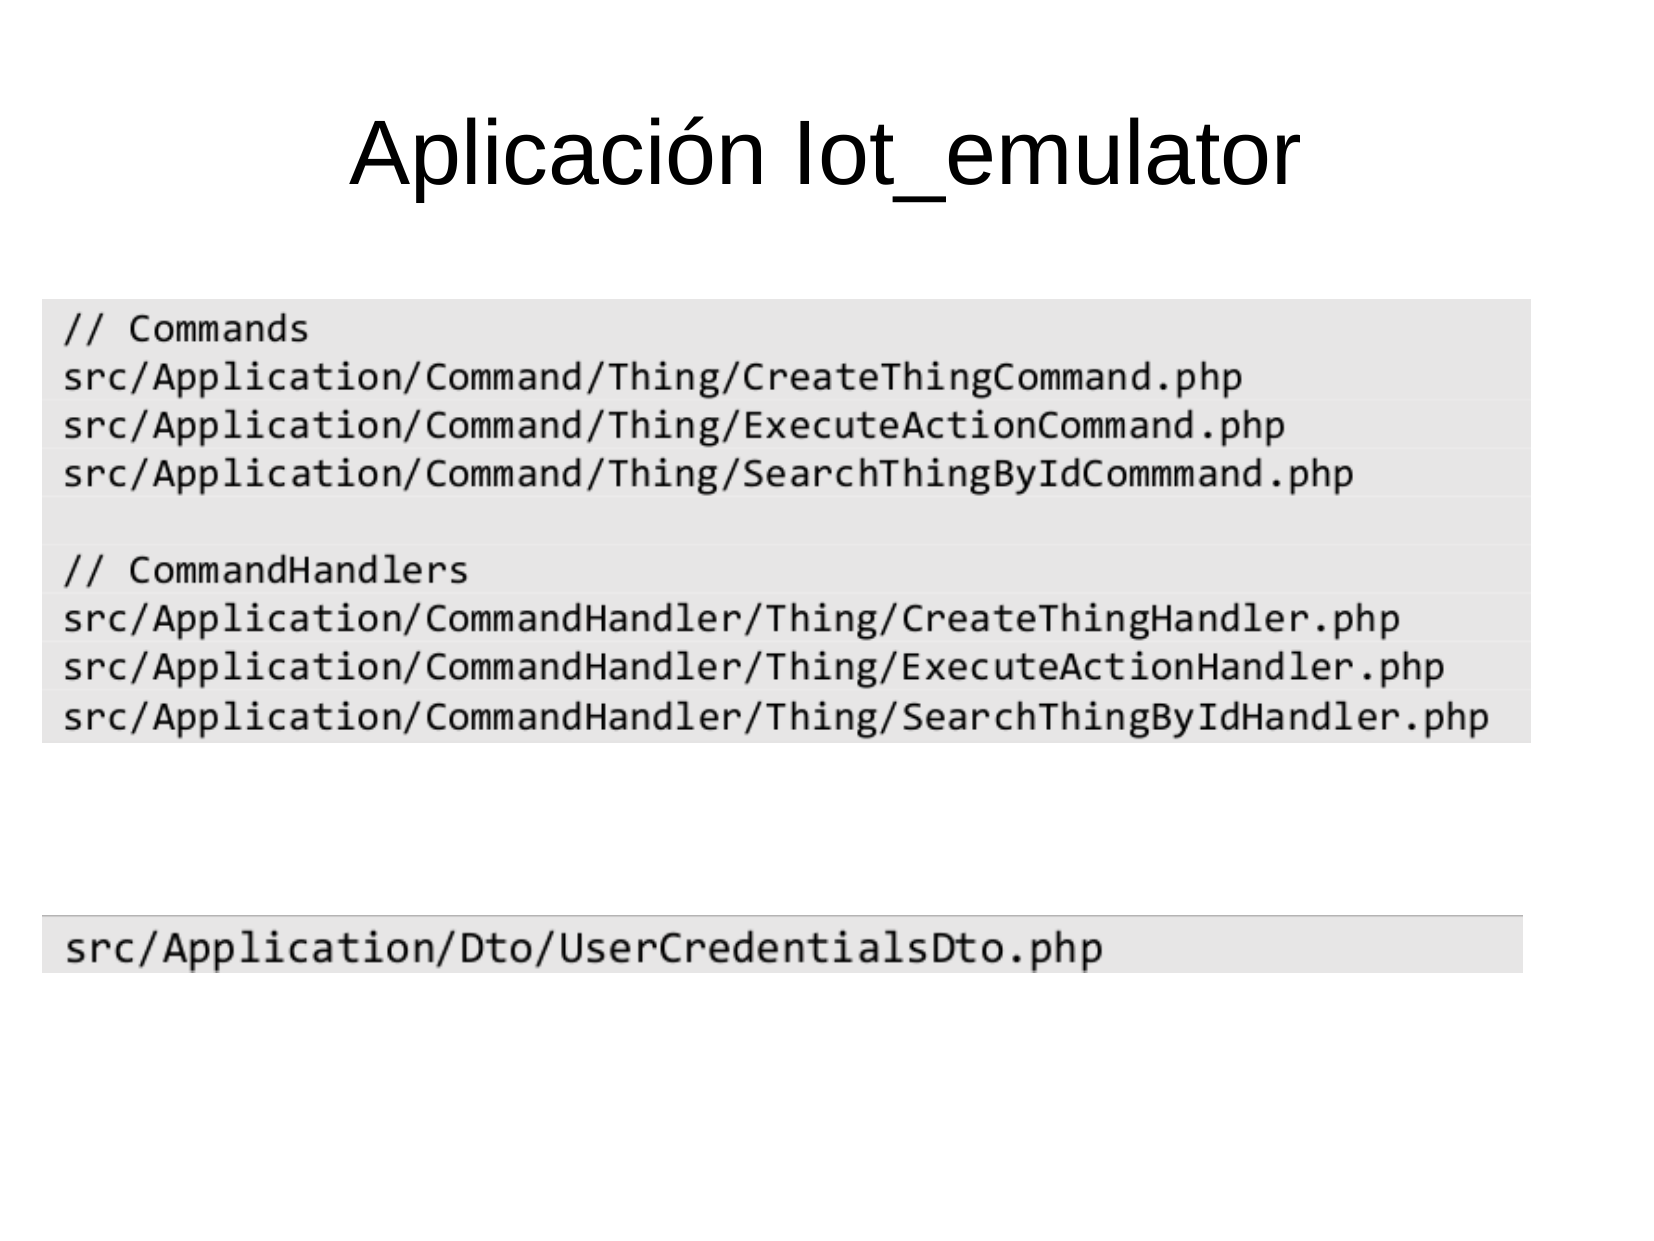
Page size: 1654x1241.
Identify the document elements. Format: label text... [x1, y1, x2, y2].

picture [42, 299, 1531, 743]
picture [42, 915, 1523, 973]
title Aplicación Iot_emulator [82, 49, 1571, 257]
